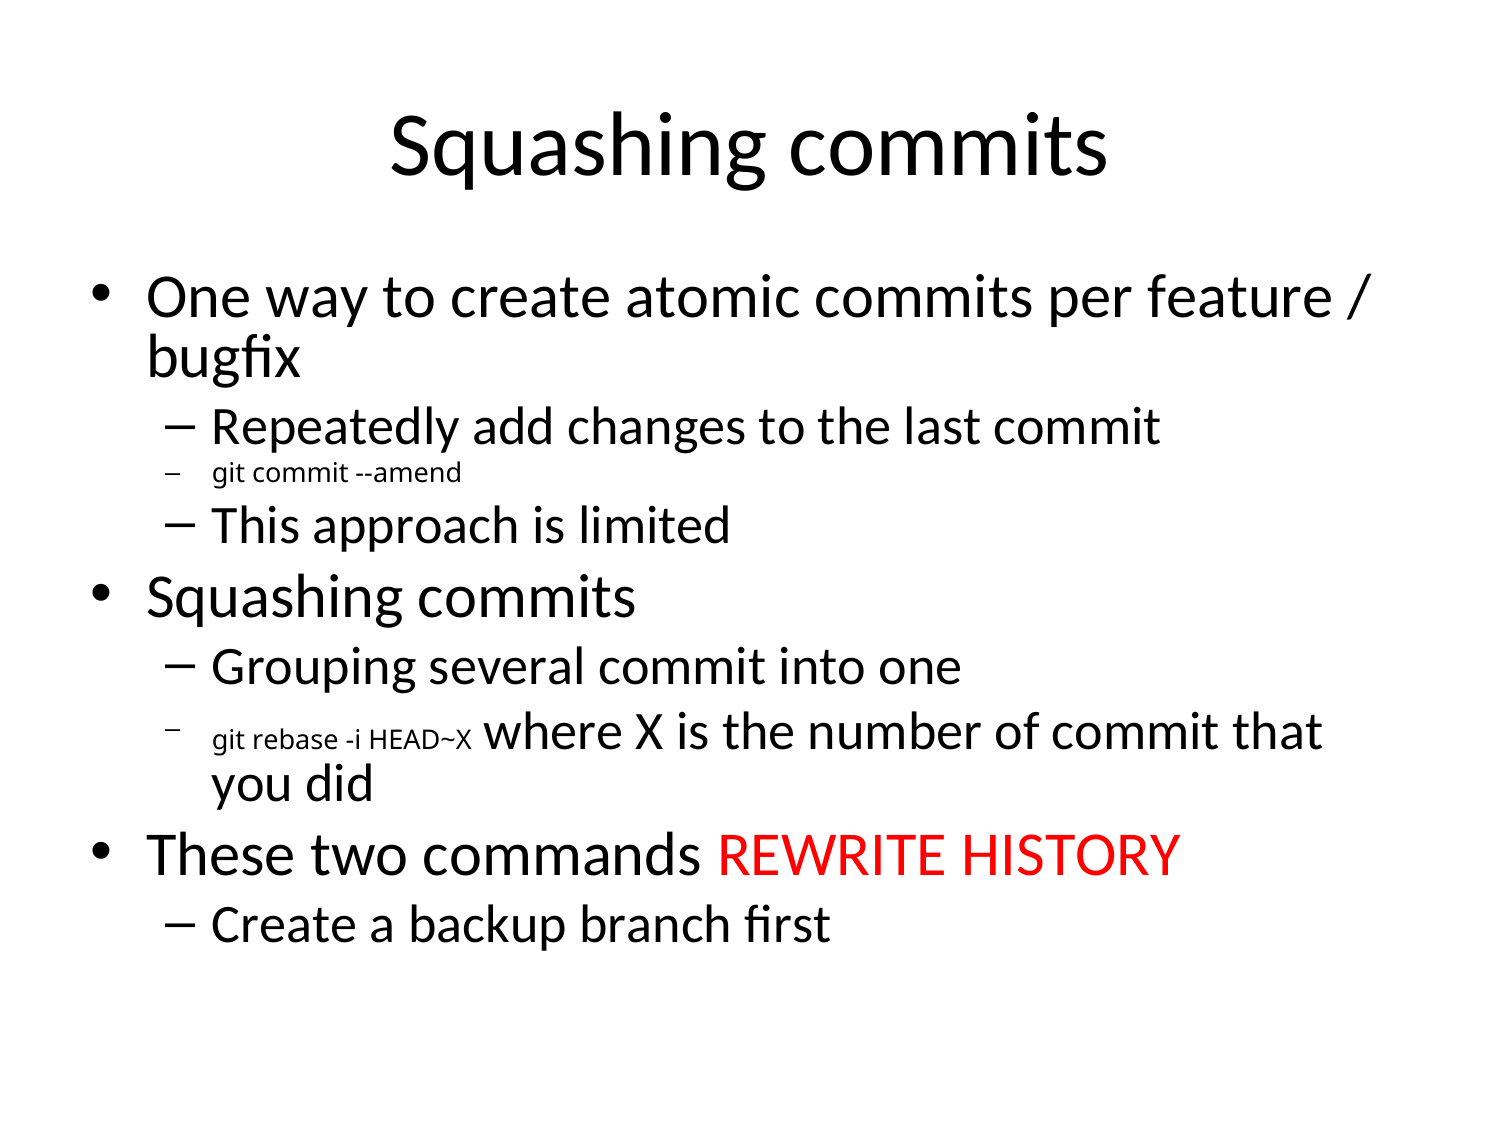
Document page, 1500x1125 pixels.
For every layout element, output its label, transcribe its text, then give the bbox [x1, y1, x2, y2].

list One way to create atomic commits per feature / bugfix Repeatedly add changes to the last commit git commit --amend This approach is limited Squashing commits Grouping several commit into one git rebase -i HEAD~X where X is the number of commit that you did These two commands REWRITE HISTORY Create a backup branch first [75, 262, 1426, 1035]
title Squashing commits [75, 45, 1426, 233]
